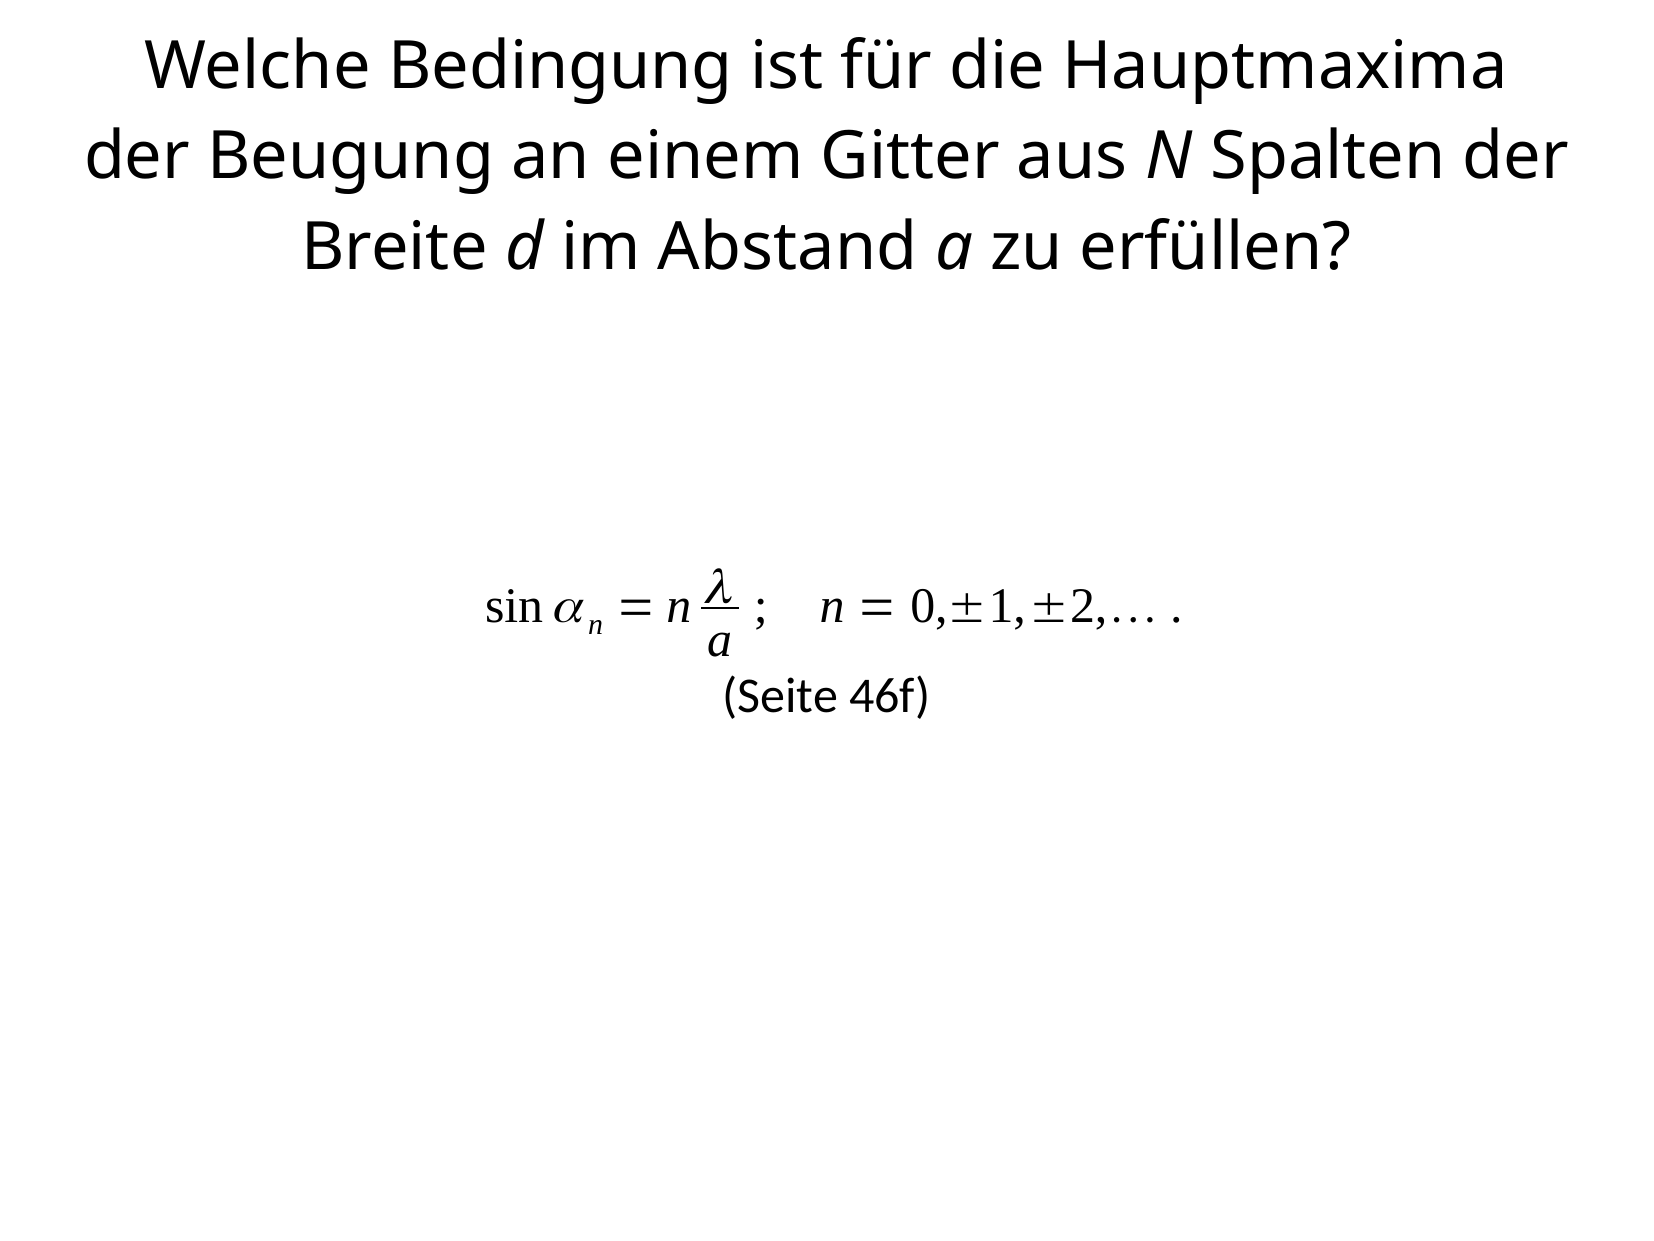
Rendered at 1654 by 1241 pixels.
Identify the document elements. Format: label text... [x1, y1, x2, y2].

chart [472, 565, 1196, 670]
title Welche Bedingung ist für die Hauptmaxima der Beugung an einem Gitter aus N Spalten der Breite d im Abstand a zu erfüllen? [82, 19, 1571, 287]
subtitle (Seite 46f) [82, 290, 1571, 1010]
